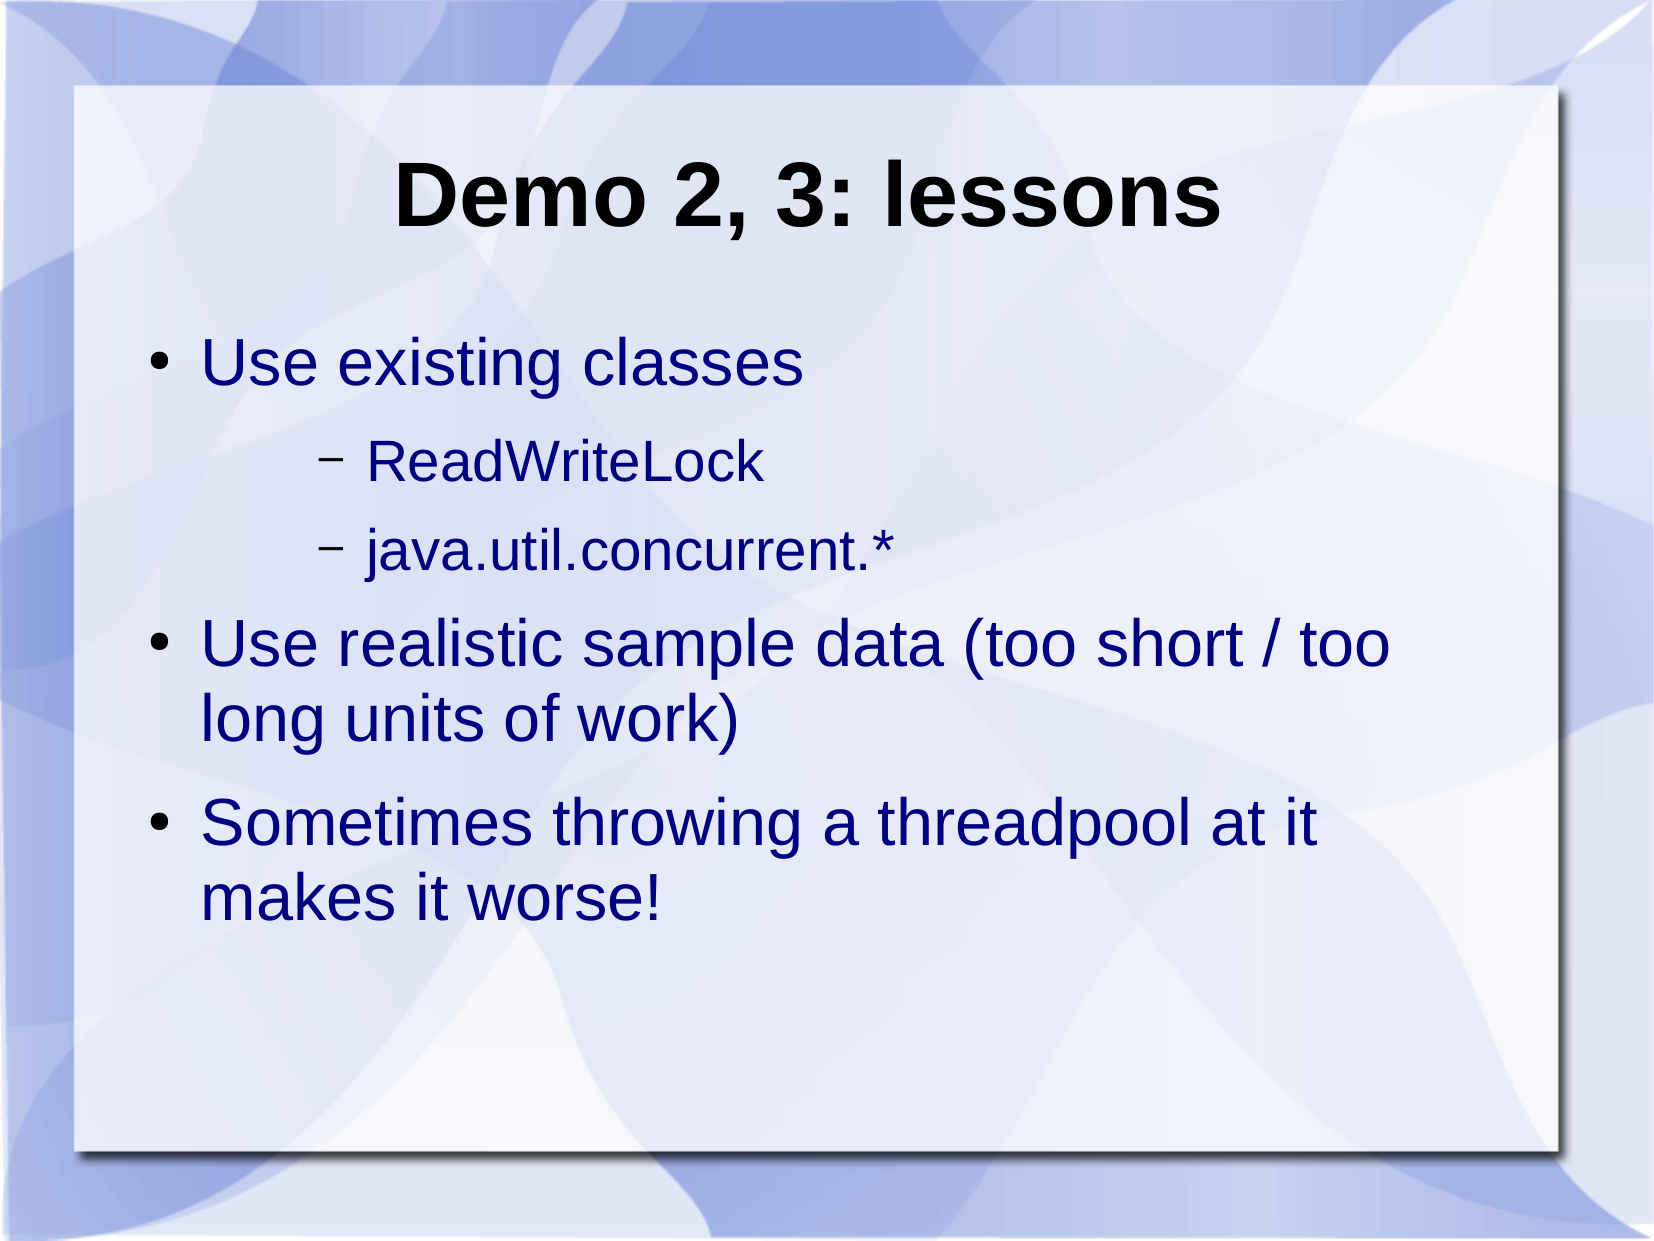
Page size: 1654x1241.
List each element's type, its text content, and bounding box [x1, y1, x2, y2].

title Demo 2, 3: lessons [82, 98, 1536, 291]
list Use existing classes ReadWriteLock java.util.concurrent.* Use realistic sample data (too short / too long units of work) Sometimes throwing a threadpool at it makes it worse! [129, 324, 1489, 1129]
picture [0, 0, 1654, 1241]
